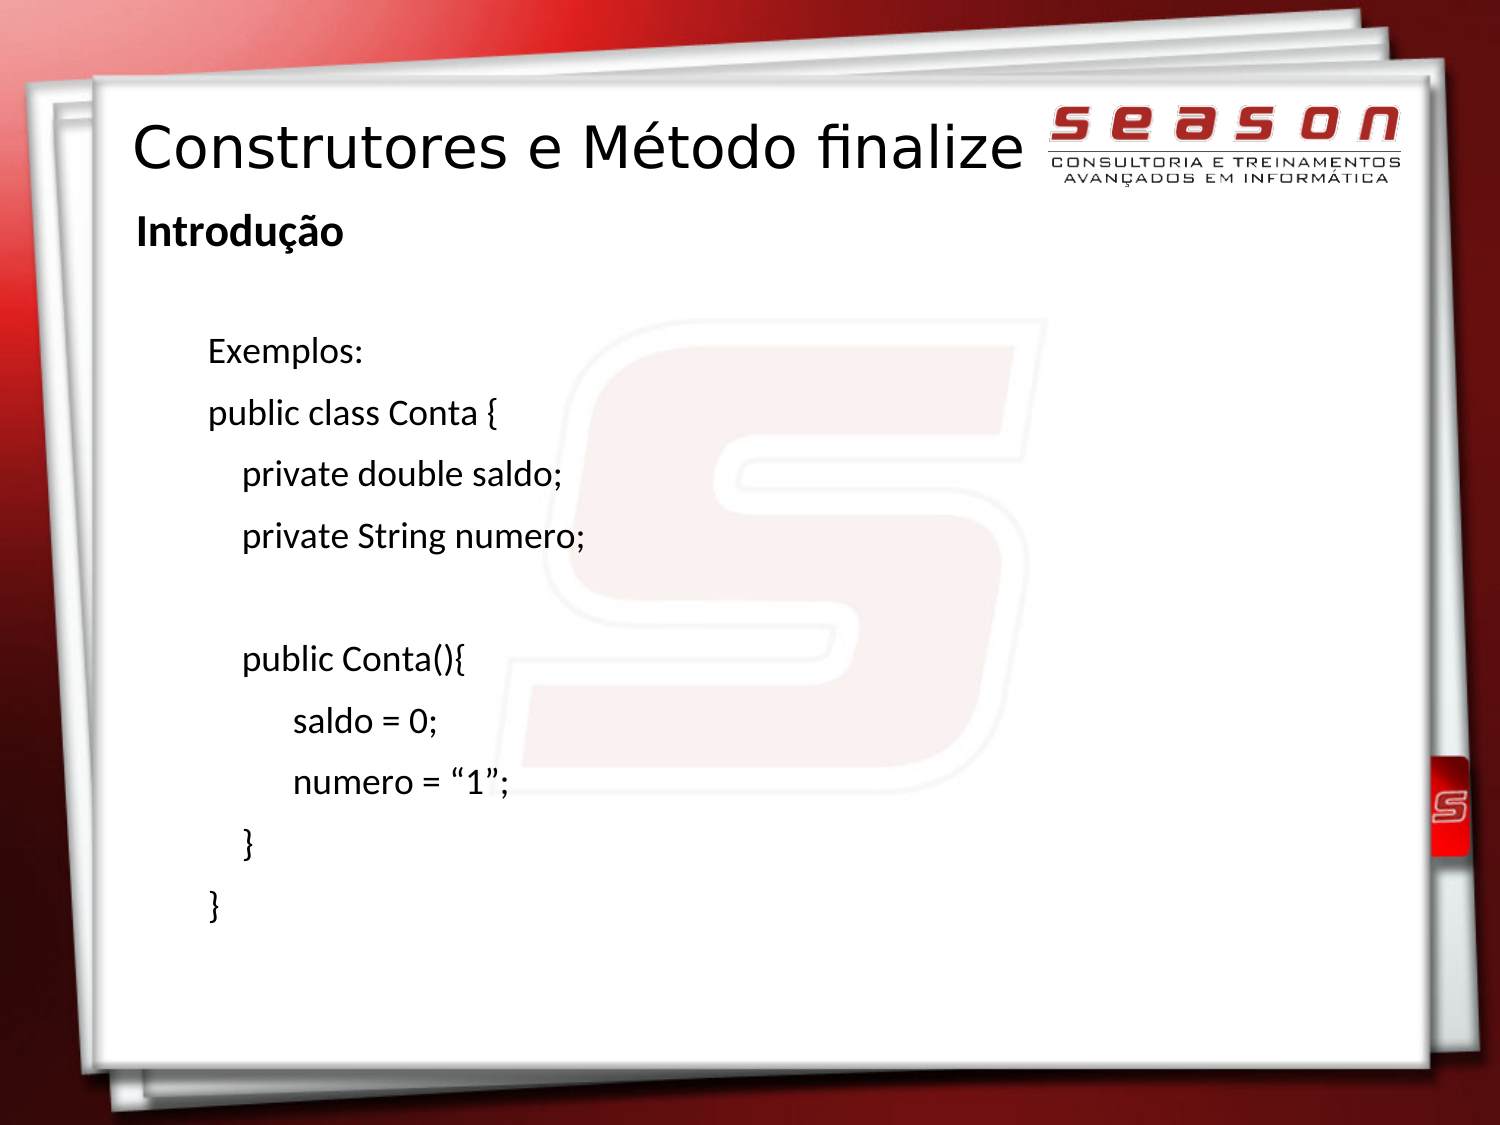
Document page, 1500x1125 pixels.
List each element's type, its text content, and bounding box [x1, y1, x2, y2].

text_box Introdução [119, 200, 1240, 256]
title Construtores e Método finalize [118, 33, 1394, 257]
picture [0, 0, 1500, 1125]
text_box Exemplos: public class Conta { private double saldo; private String numero; public Conta(){ saldo = 0; numero = “1”; } } [207, 325, 1328, 926]
